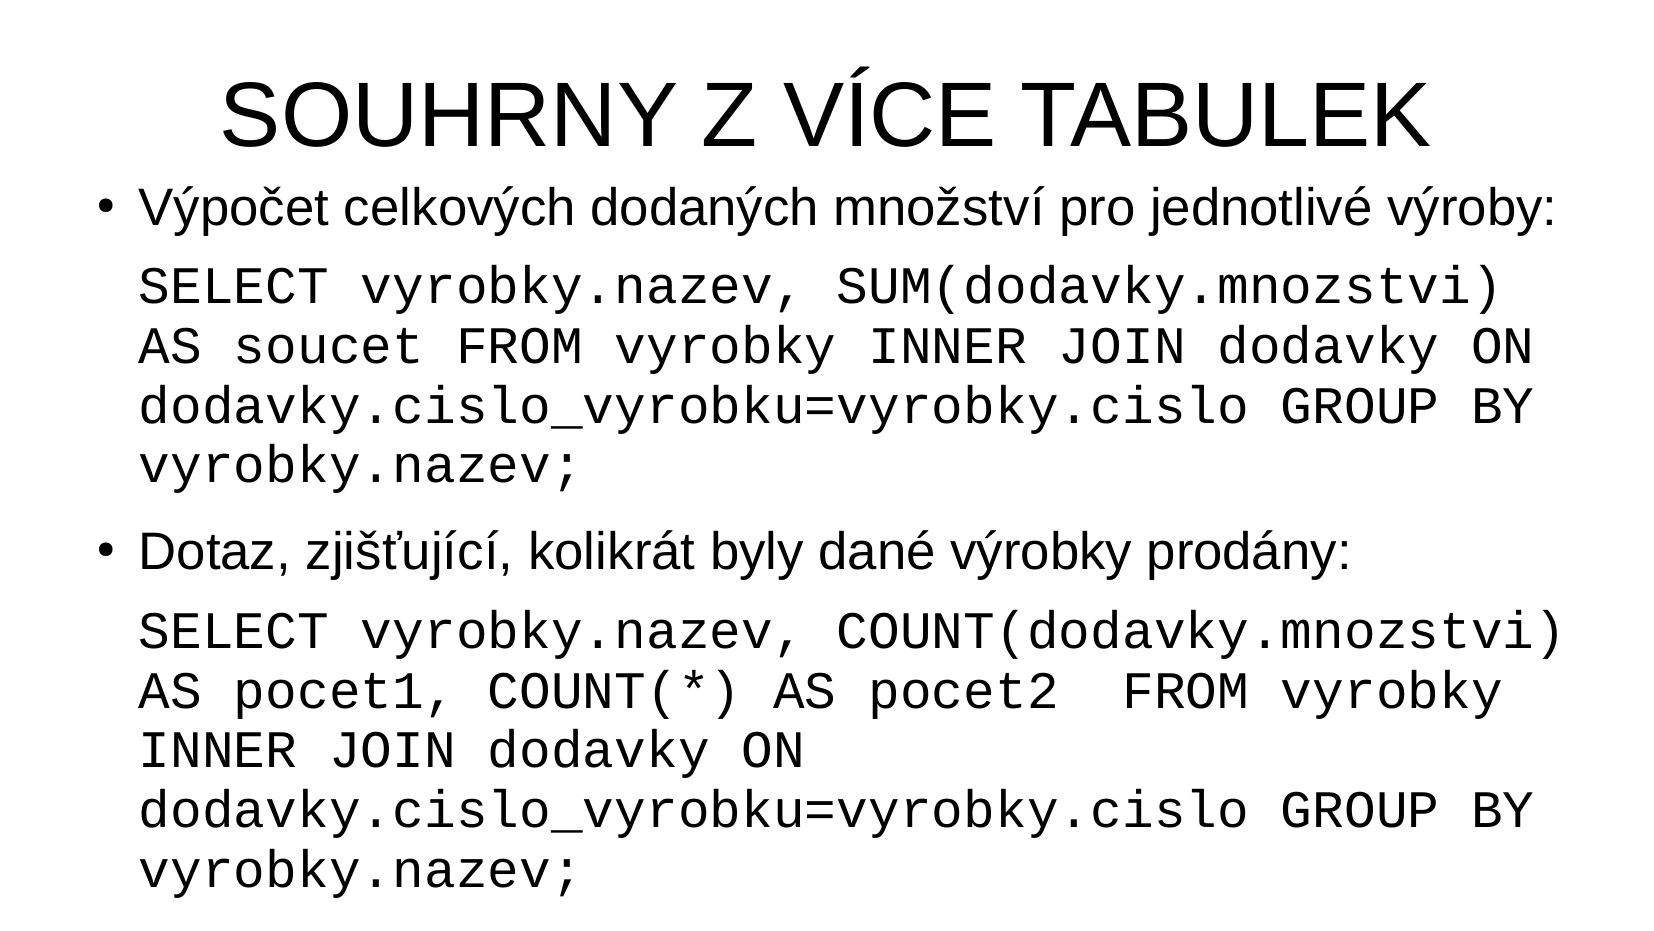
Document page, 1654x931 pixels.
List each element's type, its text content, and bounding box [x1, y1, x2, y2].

title SOUHRNY Z VÍCE TABULEK [82, 37, 1571, 177]
list Výpočet celkových dodaných množství pro jednotlivé výroby: SELECT vyrobky.nazev, SUM(dodavky.mnozstvi) AS soucet FROM vyrobky INNER JOIN dodavky ON dodavky.cislo_vyrobku=vyrobky.cislo GROUP BY vyrobky.nazev; Dotaz, zjišťující, kolikrát byly dané výrobky prodány: SELECT vyrobky.nazev, COUNT(dodavky.mnozstvi) AS pocet1, COUNT(*) AS pocet2 FROM vyrobky INNER JOIN dodavky ON dodavky.cislo_vyrobku=vyrobky.cislo GROUP BY vyrobky.nazev; [82, 177, 1571, 916]
